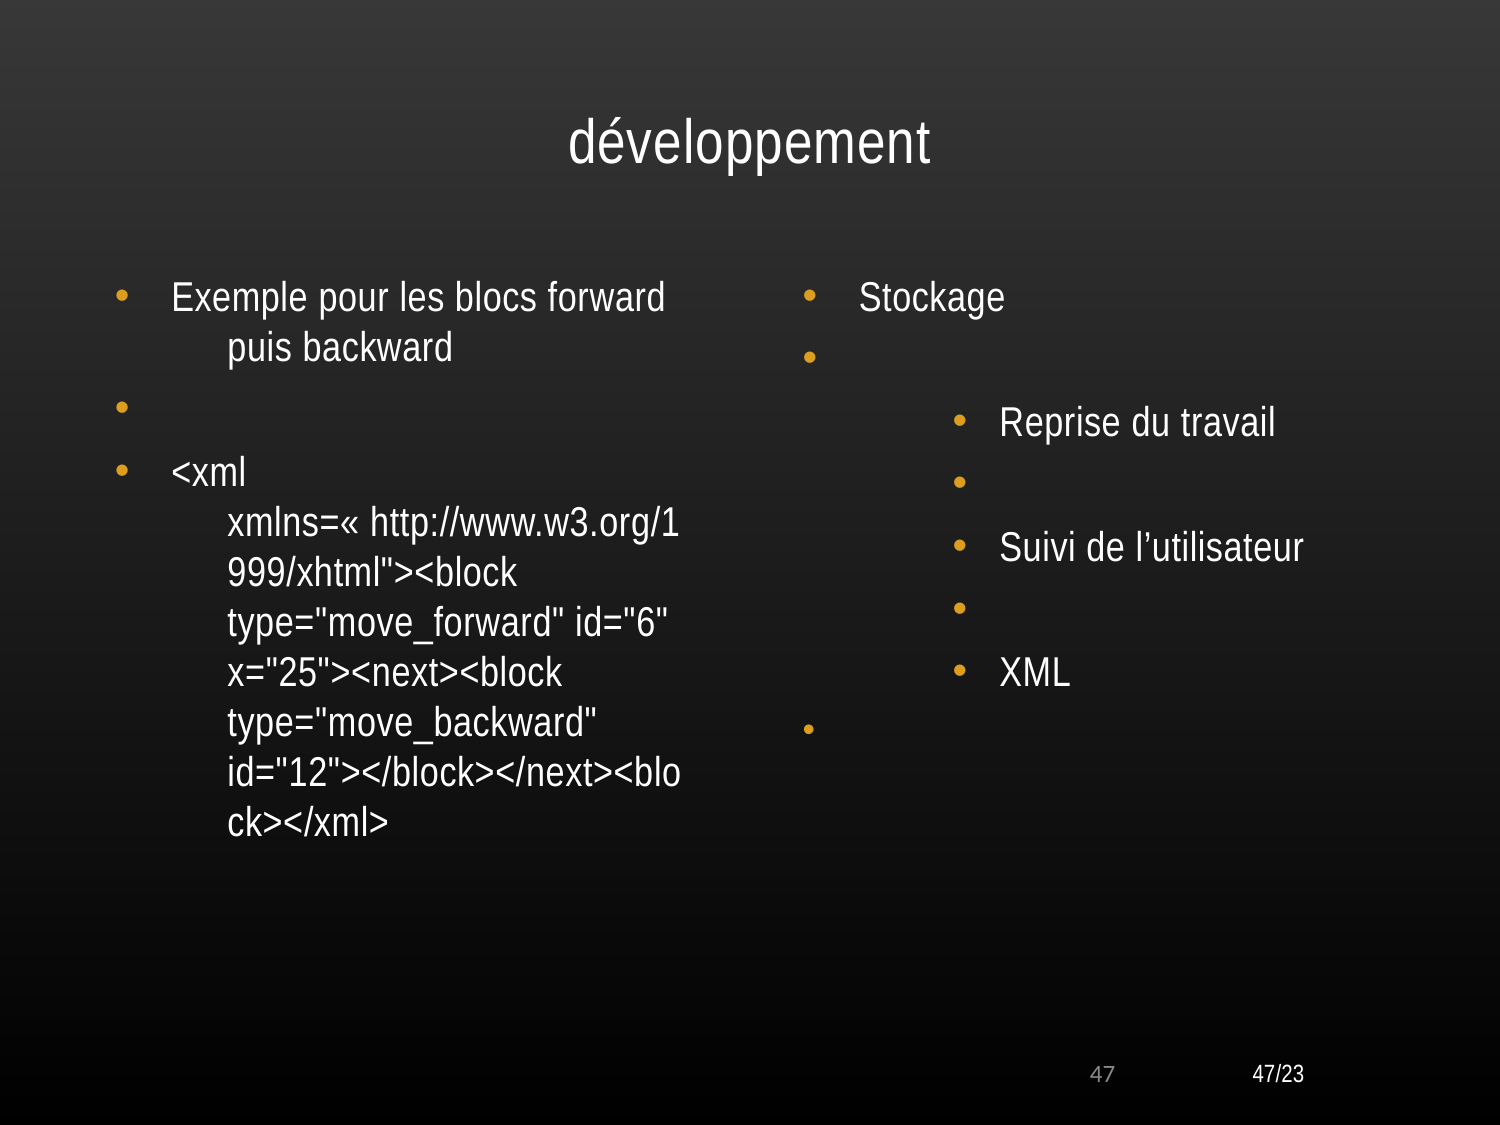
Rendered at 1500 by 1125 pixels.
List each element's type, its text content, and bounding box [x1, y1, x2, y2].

list Exemple pour les blocs forward puis backward <xml xmlns=« http://www.w3.org/1999/xhtml"><block type="move_forward" id="6" x="25"><next><block type="move_backward" id="12"></block></next><block></xml> [99, 262, 713, 938]
list Stockage Reprise du travail Suivi de l’utilisateur XML [787, 262, 1401, 938]
text_box <numéro>/23 [1237, 1042, 1401, 1103]
title développement [99, 45, 1400, 233]
